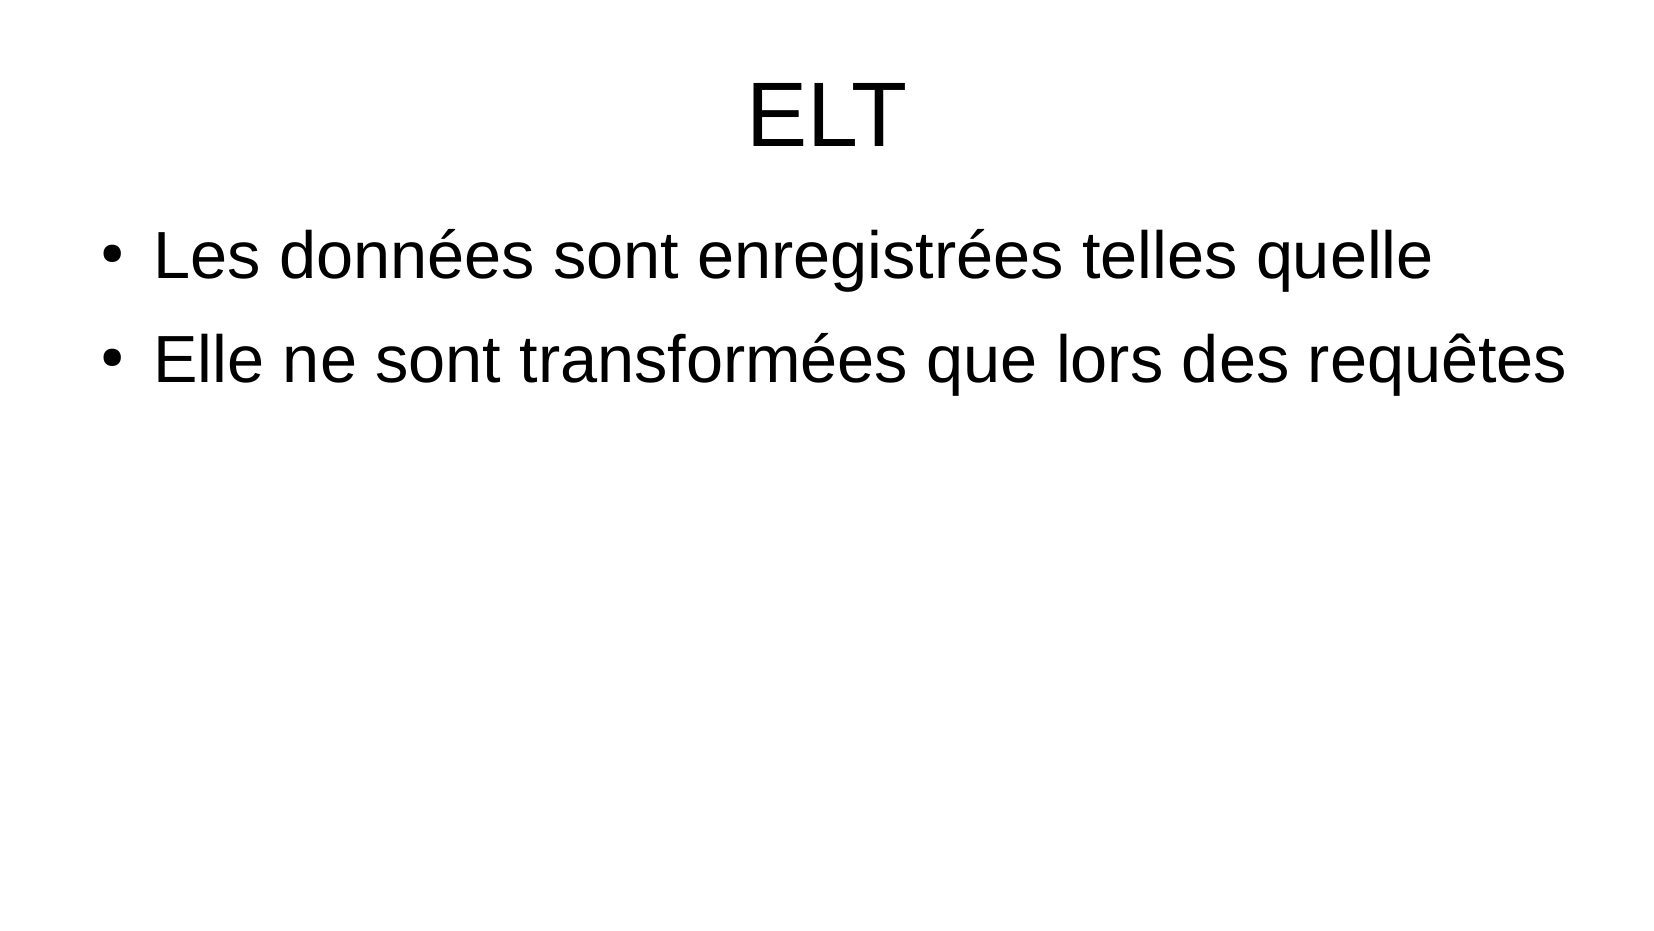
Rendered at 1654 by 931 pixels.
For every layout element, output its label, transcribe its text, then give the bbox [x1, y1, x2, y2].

title ELT [82, 37, 1571, 193]
list Les données sont enregistrées telles quelle Elle ne sont transformées que lors des requêtes [82, 217, 1571, 758]
